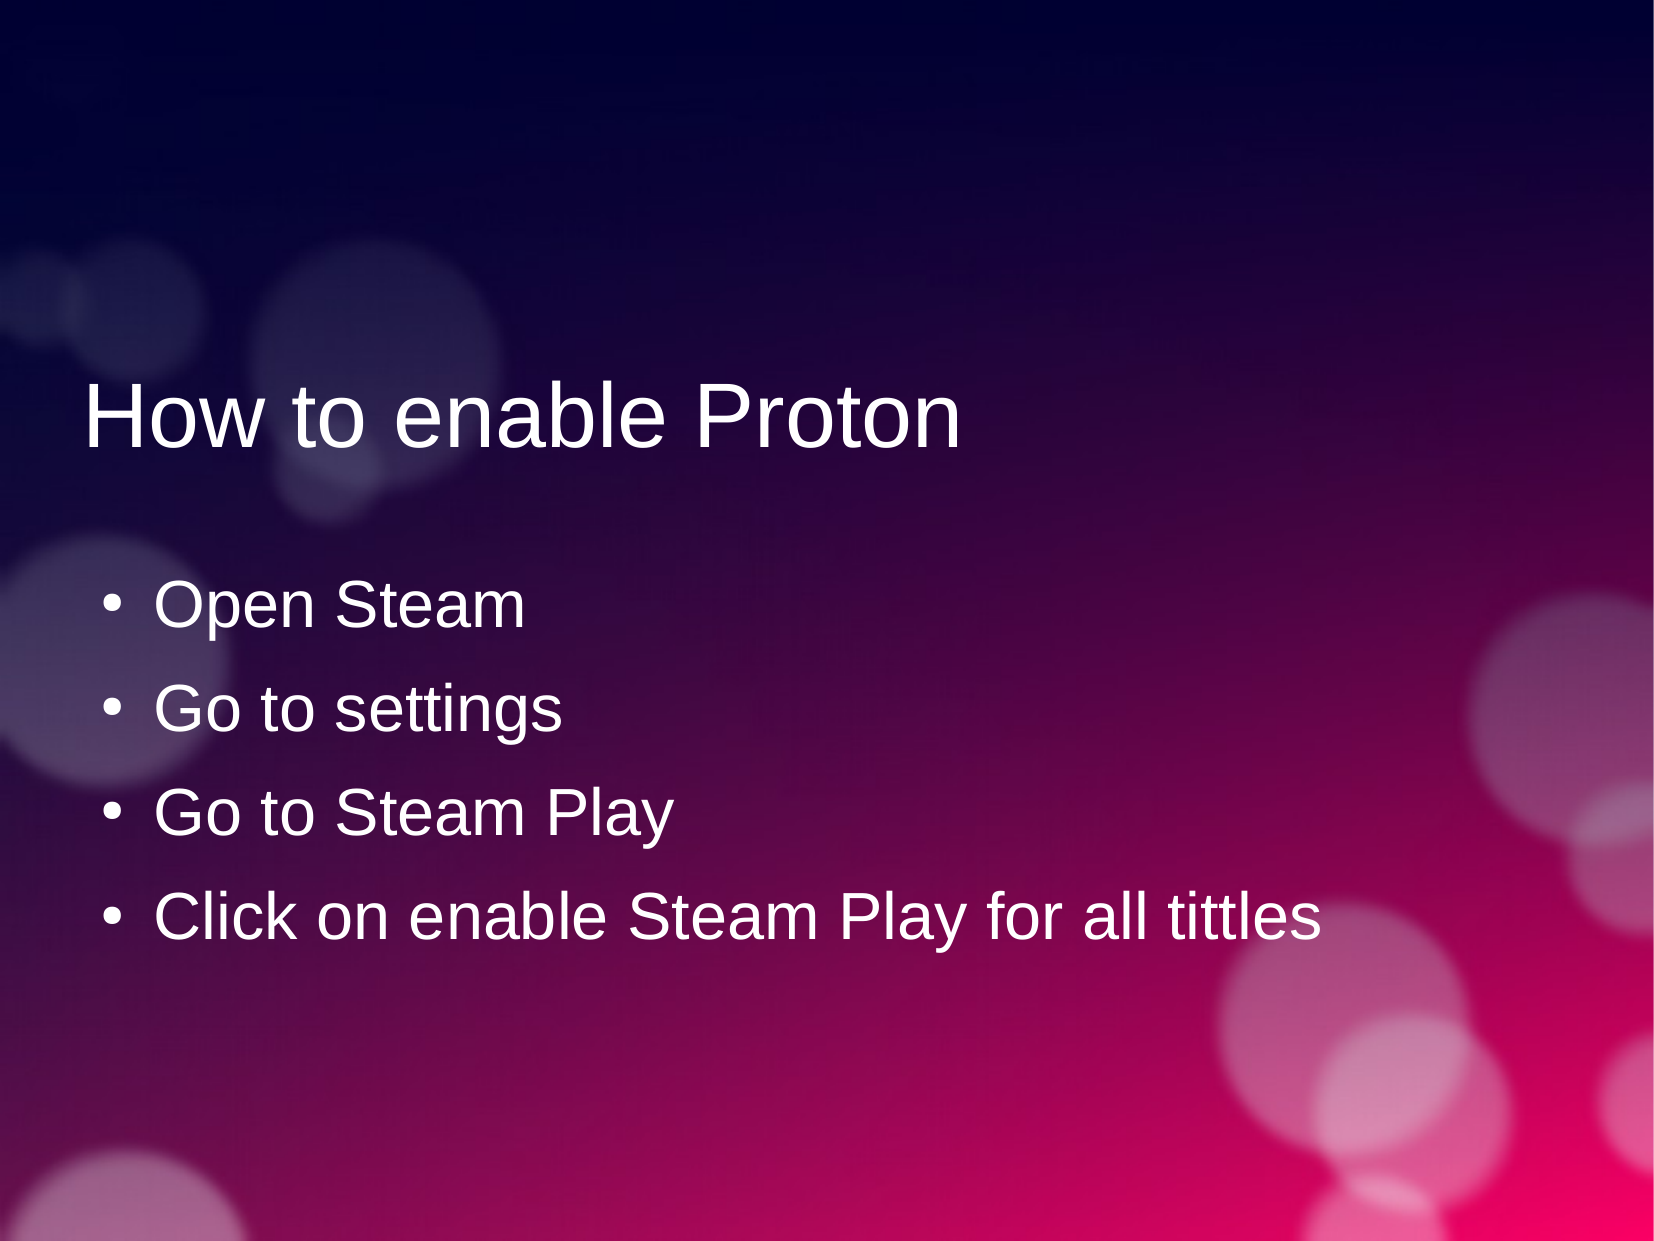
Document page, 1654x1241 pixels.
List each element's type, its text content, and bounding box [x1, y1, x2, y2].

list Open Steam Go to settings Go to Steam Play Click on enable Steam Play for all tittles [82, 566, 1571, 1010]
picture [0, 0, 1654, 1241]
title How to enable Proton [82, 312, 1571, 520]
